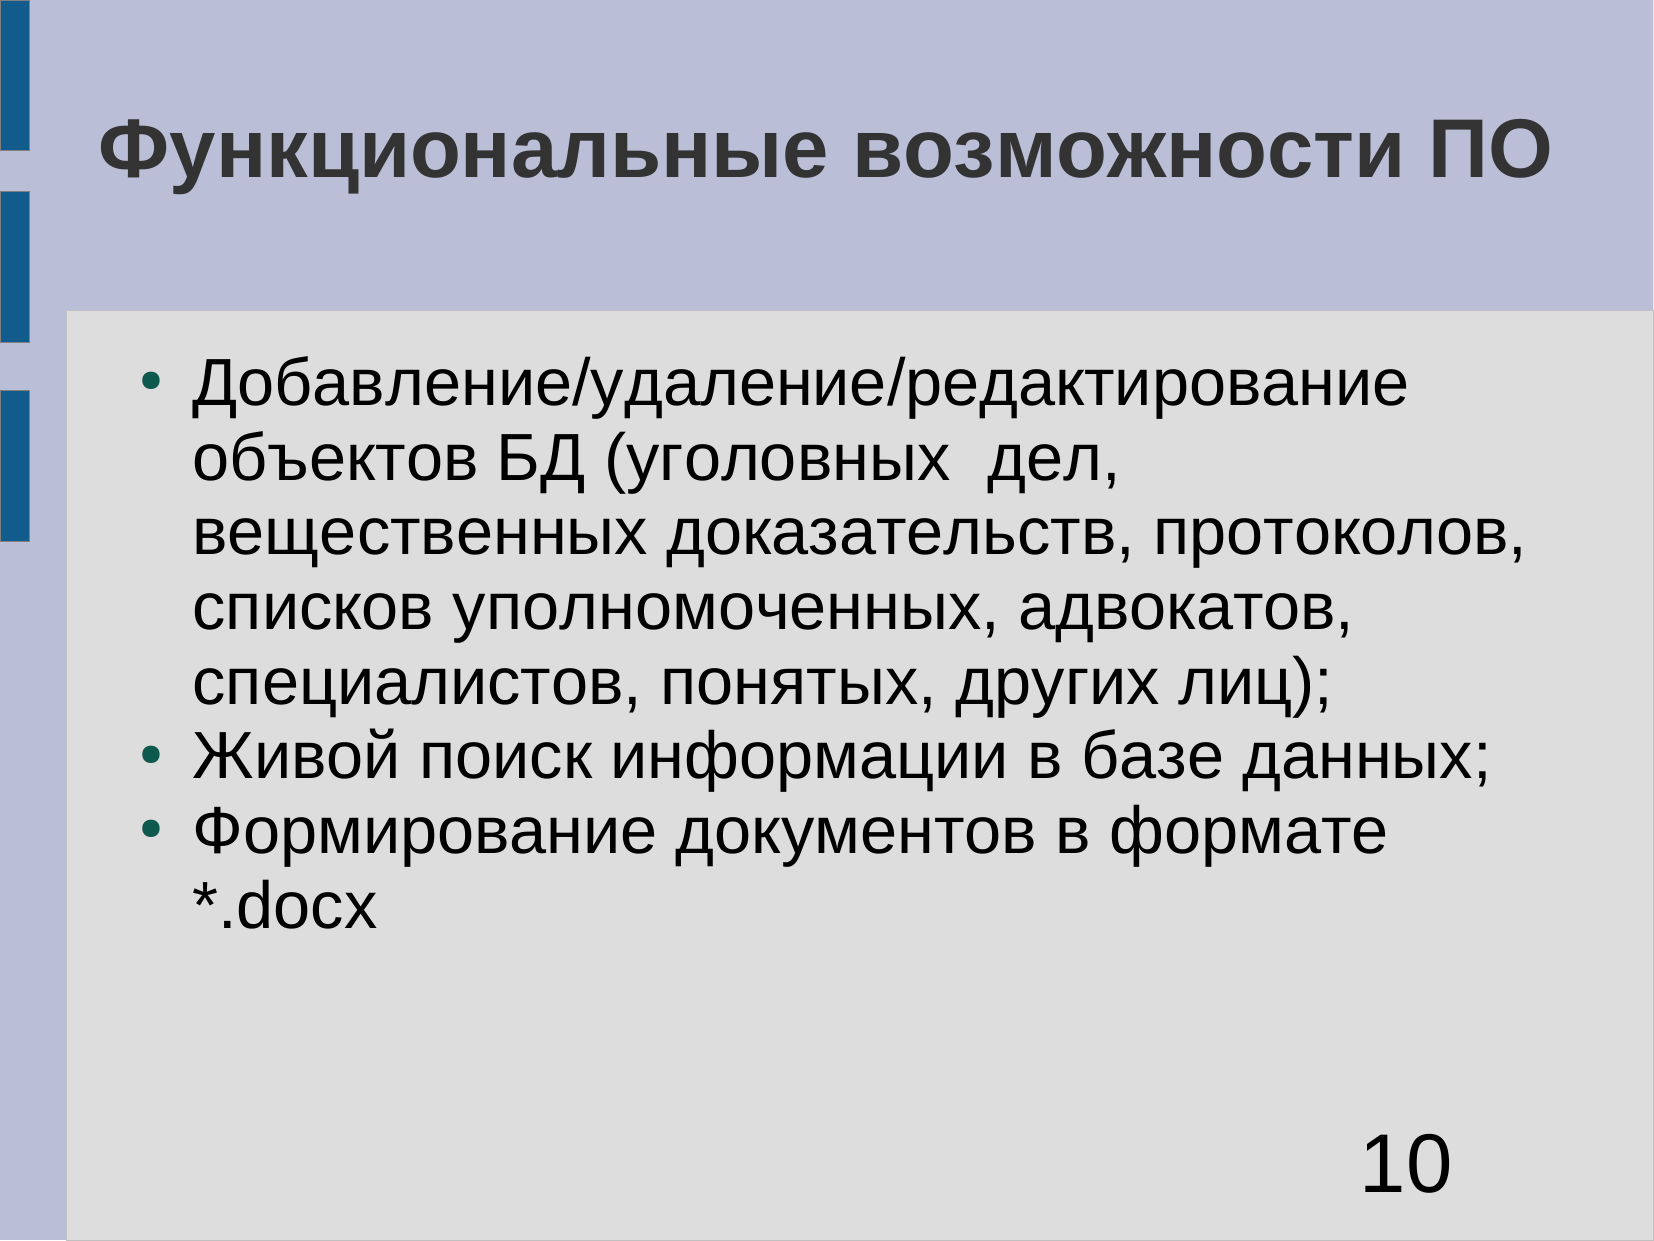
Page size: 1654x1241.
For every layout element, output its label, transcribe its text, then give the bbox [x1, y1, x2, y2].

text_box <номер> [1410, 1110, 1654, 1229]
title Функциональные возможности ПО [0, 0, 1654, 299]
list Добавление/удаление/редактирование объектов БД (уголовных дел, вещественных доказательств, протоколов, списков уполномоченных, адвокатов, специалистов, понятых, других лиц); Живой поиск информации в базе данных; Формирование документов в формате *.docx [121, 344, 1534, 1127]
